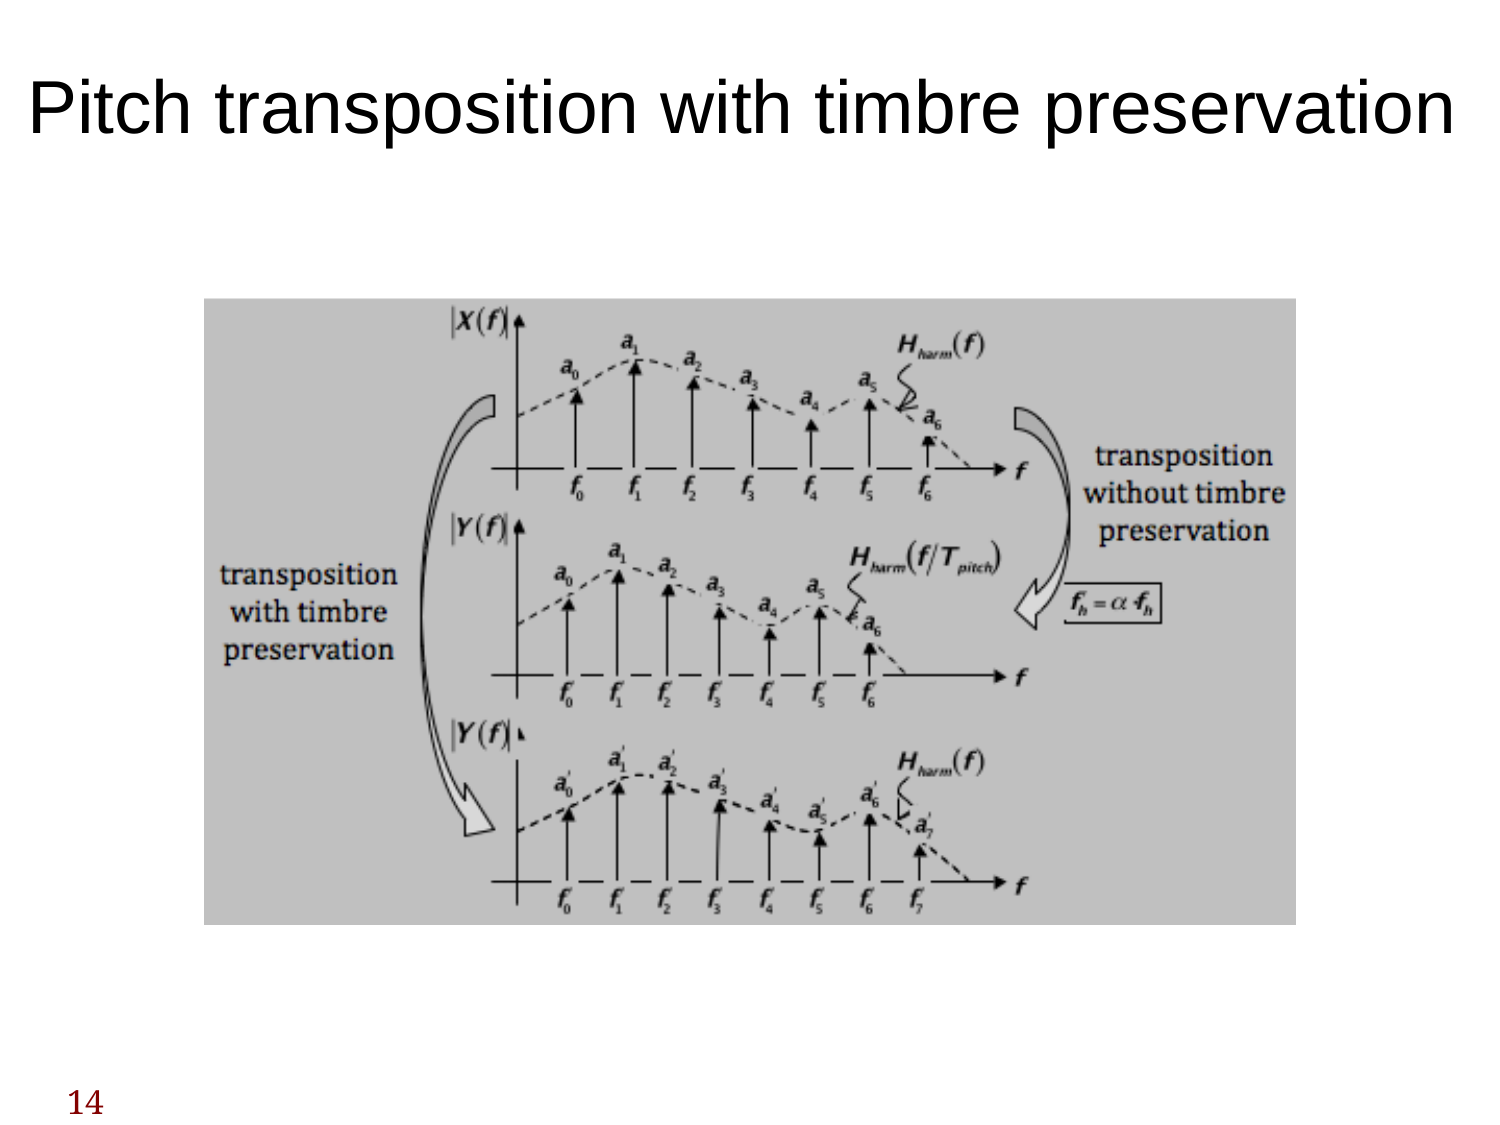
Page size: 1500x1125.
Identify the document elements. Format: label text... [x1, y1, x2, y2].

text_box <number> [66, 1081, 255, 1119]
title Pitch transposition with timbre preservation [0, 9, 1500, 198]
picture [204, 297, 1296, 925]
